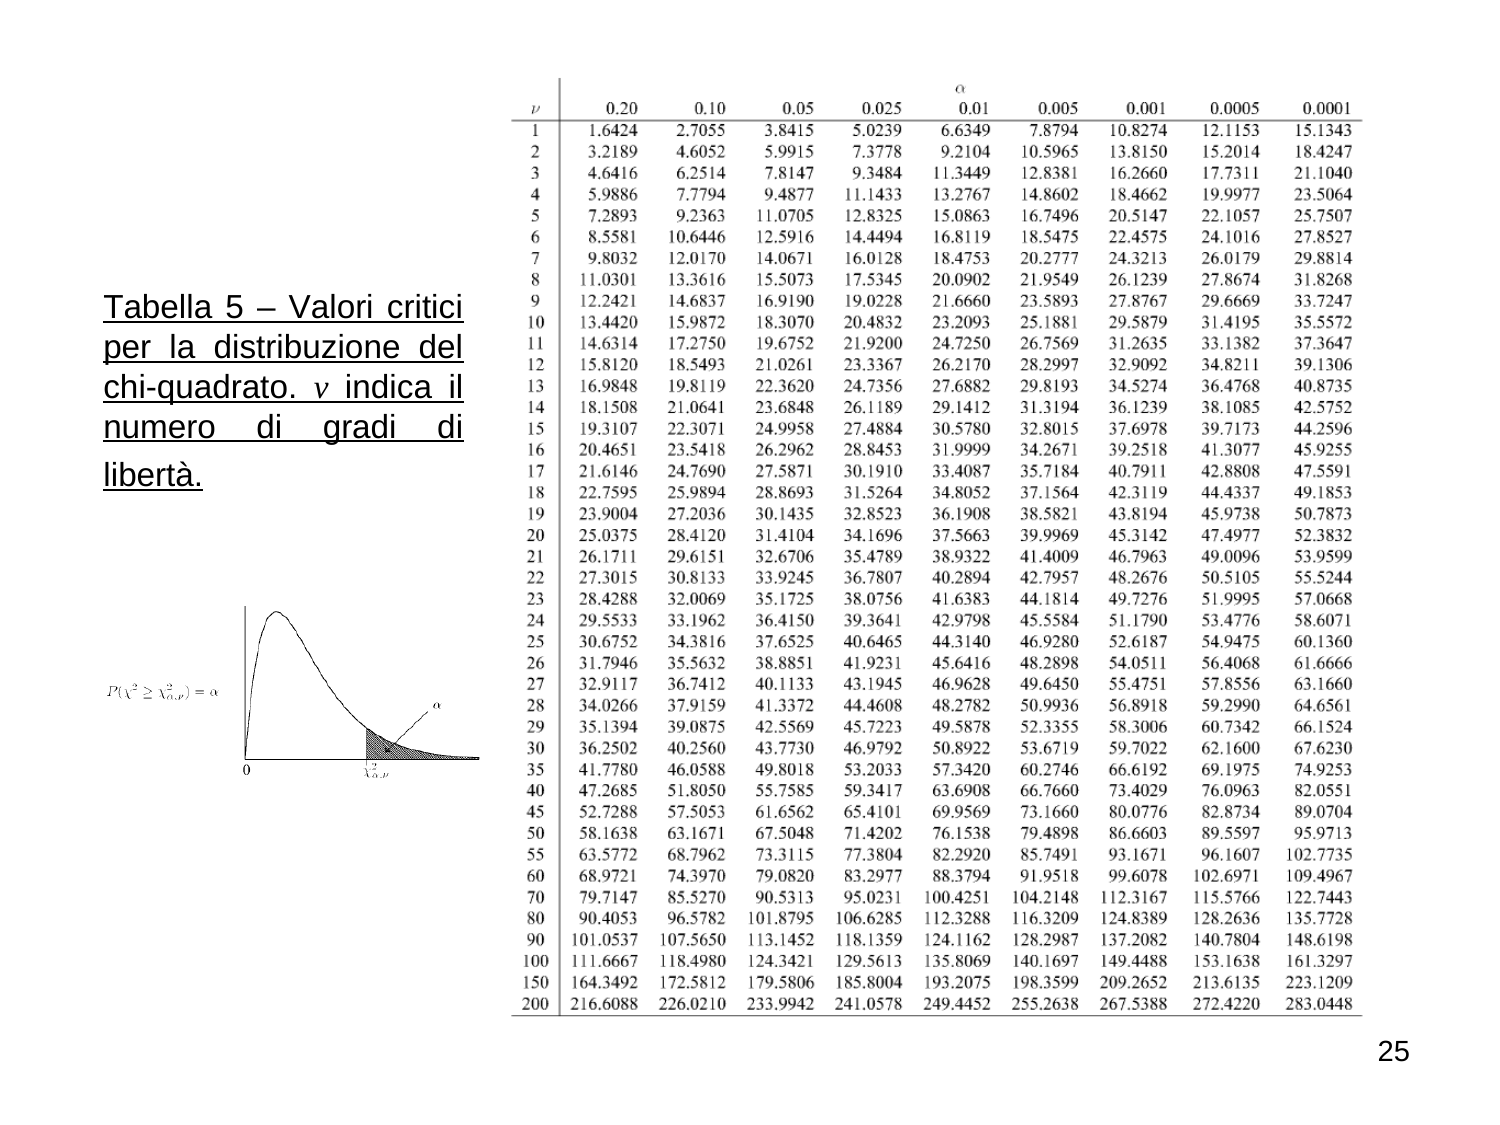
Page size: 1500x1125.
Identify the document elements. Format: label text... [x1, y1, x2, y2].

picture [498, 66, 1377, 1035]
text_box <numero> [1074, 1024, 1426, 1103]
picture [95, 596, 491, 811]
text_box Tabella 5 – Valori critici per la distribuzione del chi-quadrato. ν indica il numero di gradi di libertà. [88, 277, 479, 503]
